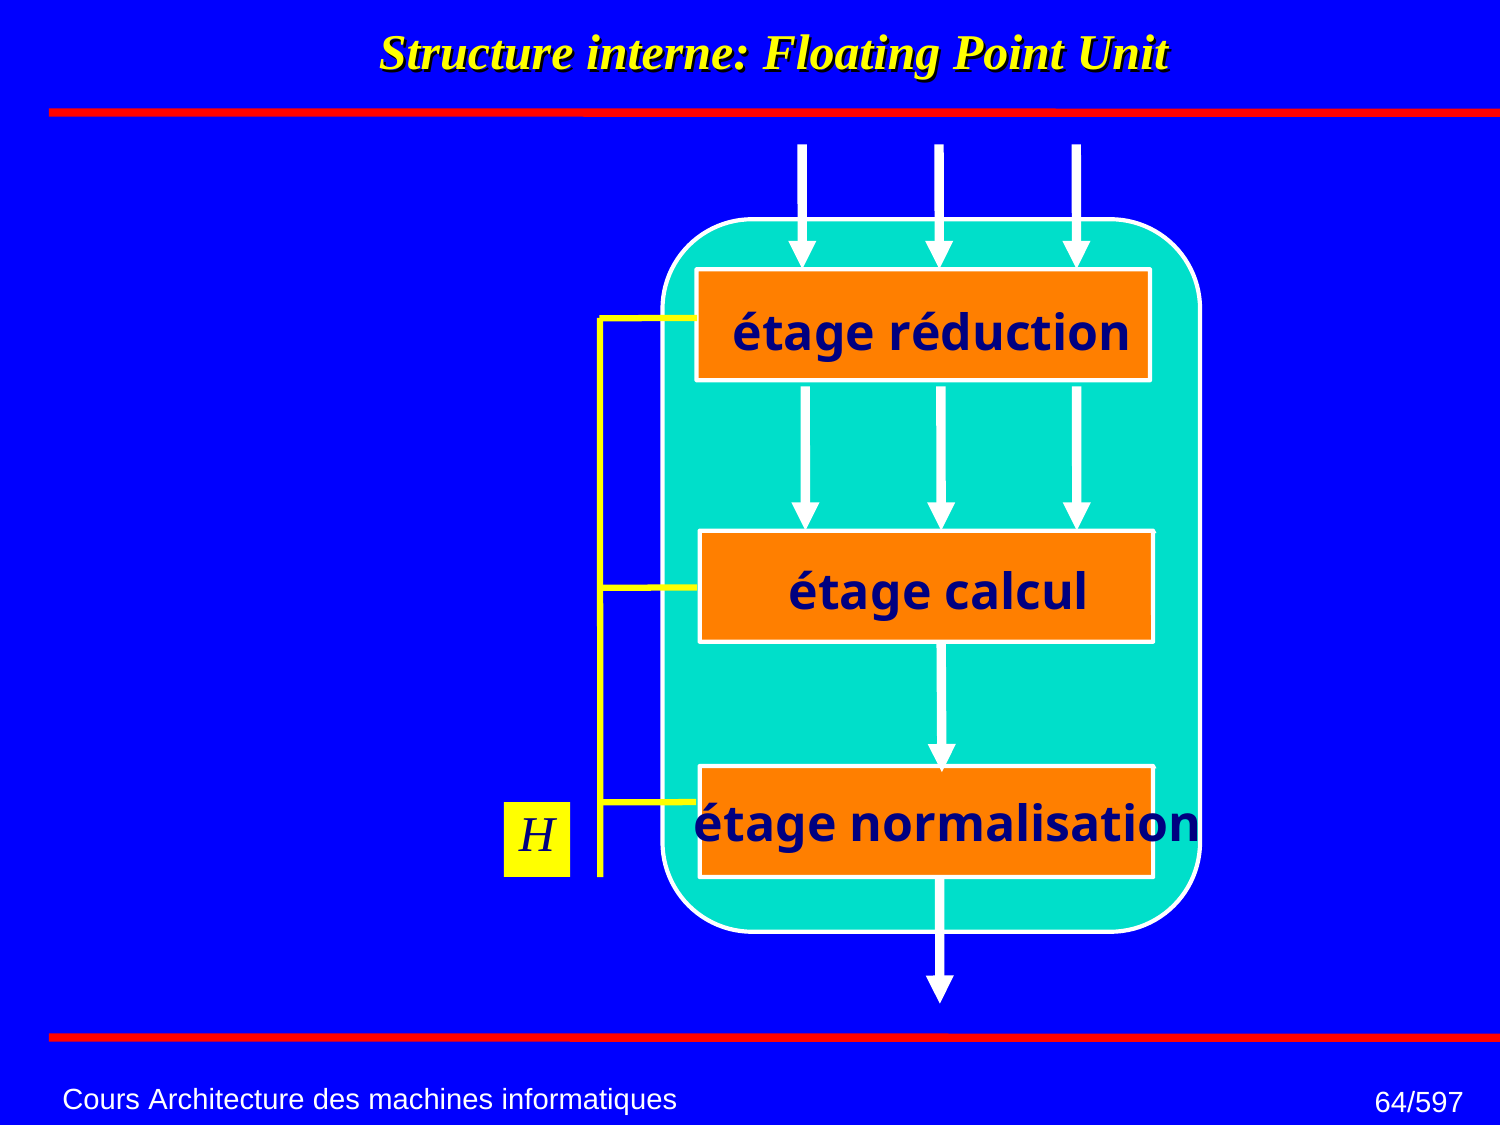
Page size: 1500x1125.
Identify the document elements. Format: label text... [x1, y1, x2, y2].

text_box étage calcul [773, 551, 1105, 631]
title Structure interne: Floating Point Unit [141, 15, 1406, 88]
text_box étage réduction [717, 291, 1147, 371]
text_box [662, 806, 1198, 932]
text_box [503, 802, 571, 877]
text_box étage normalisation [679, 782, 1217, 862]
text_box H [504, 802, 570, 870]
text_box [662, 219, 1201, 799]
